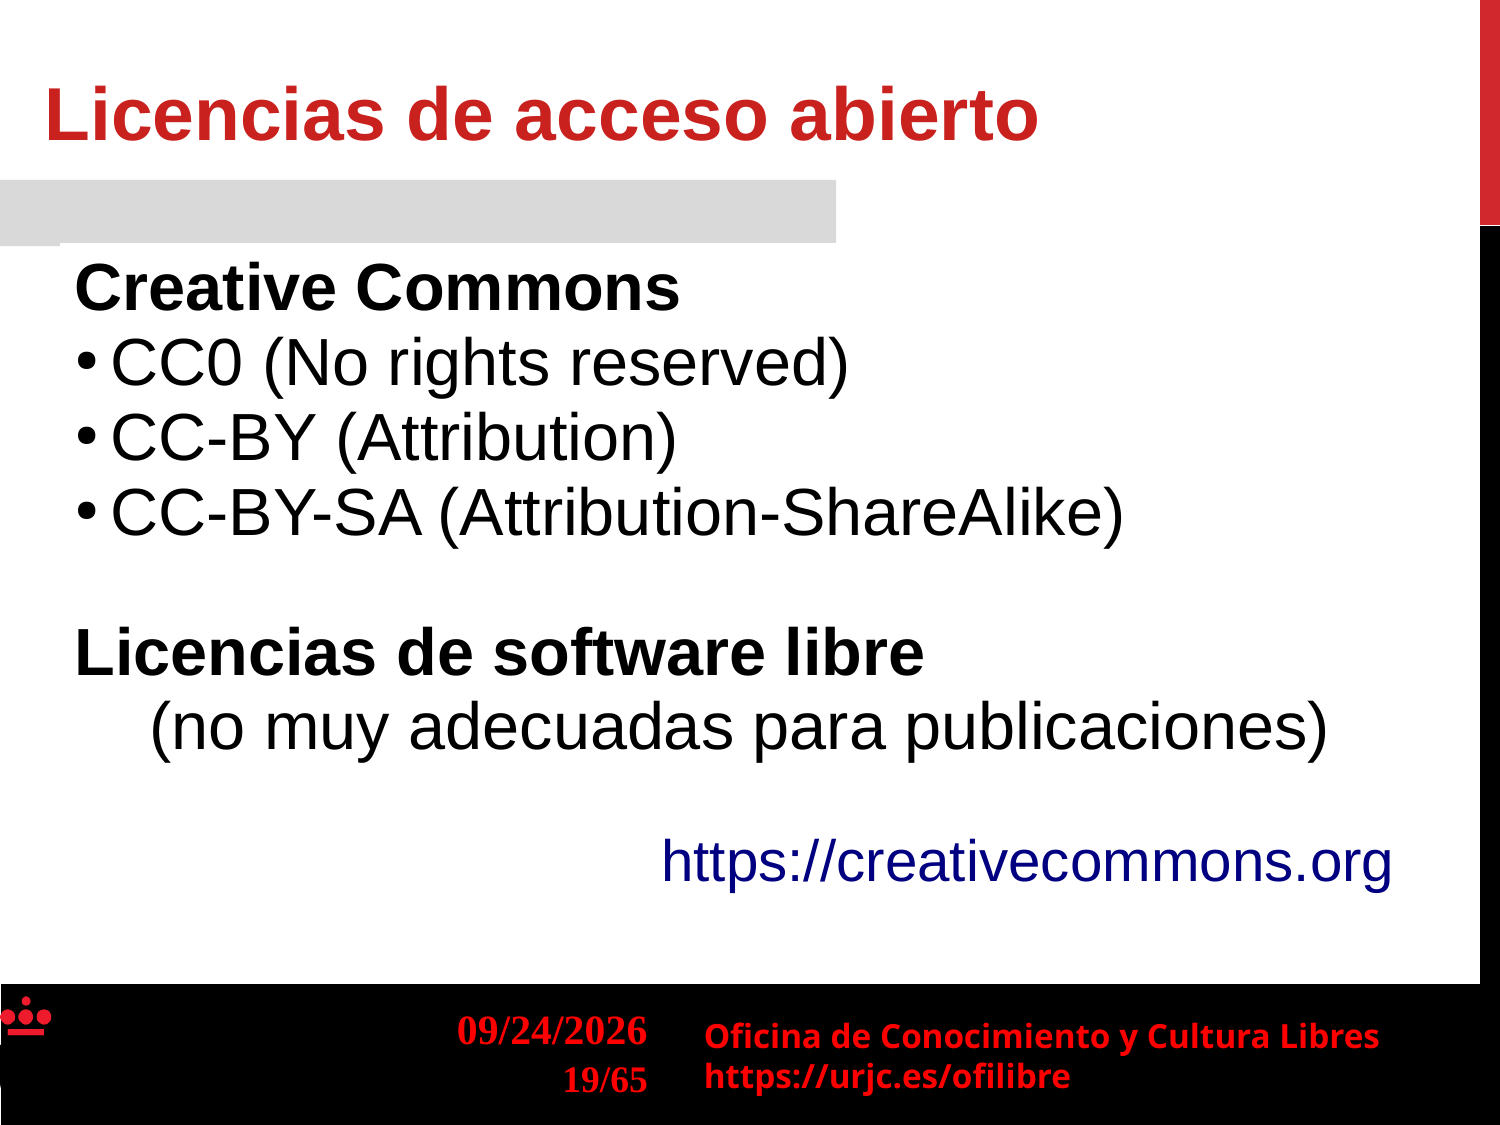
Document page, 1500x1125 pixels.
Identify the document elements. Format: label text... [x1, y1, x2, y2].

text_box Licencias de acceso abierto [30, 64, 1306, 248]
text_box Creative Commons CC0 (No rights reserved) CC-BY (Attribution) CC-BY-SA (Attribution-ShareAlike) Licencias de software libre (no muy adecuadas para publicaciones) https://creativecommons.org [60, 243, 1411, 967]
title [75, 15, 1425, 172]
